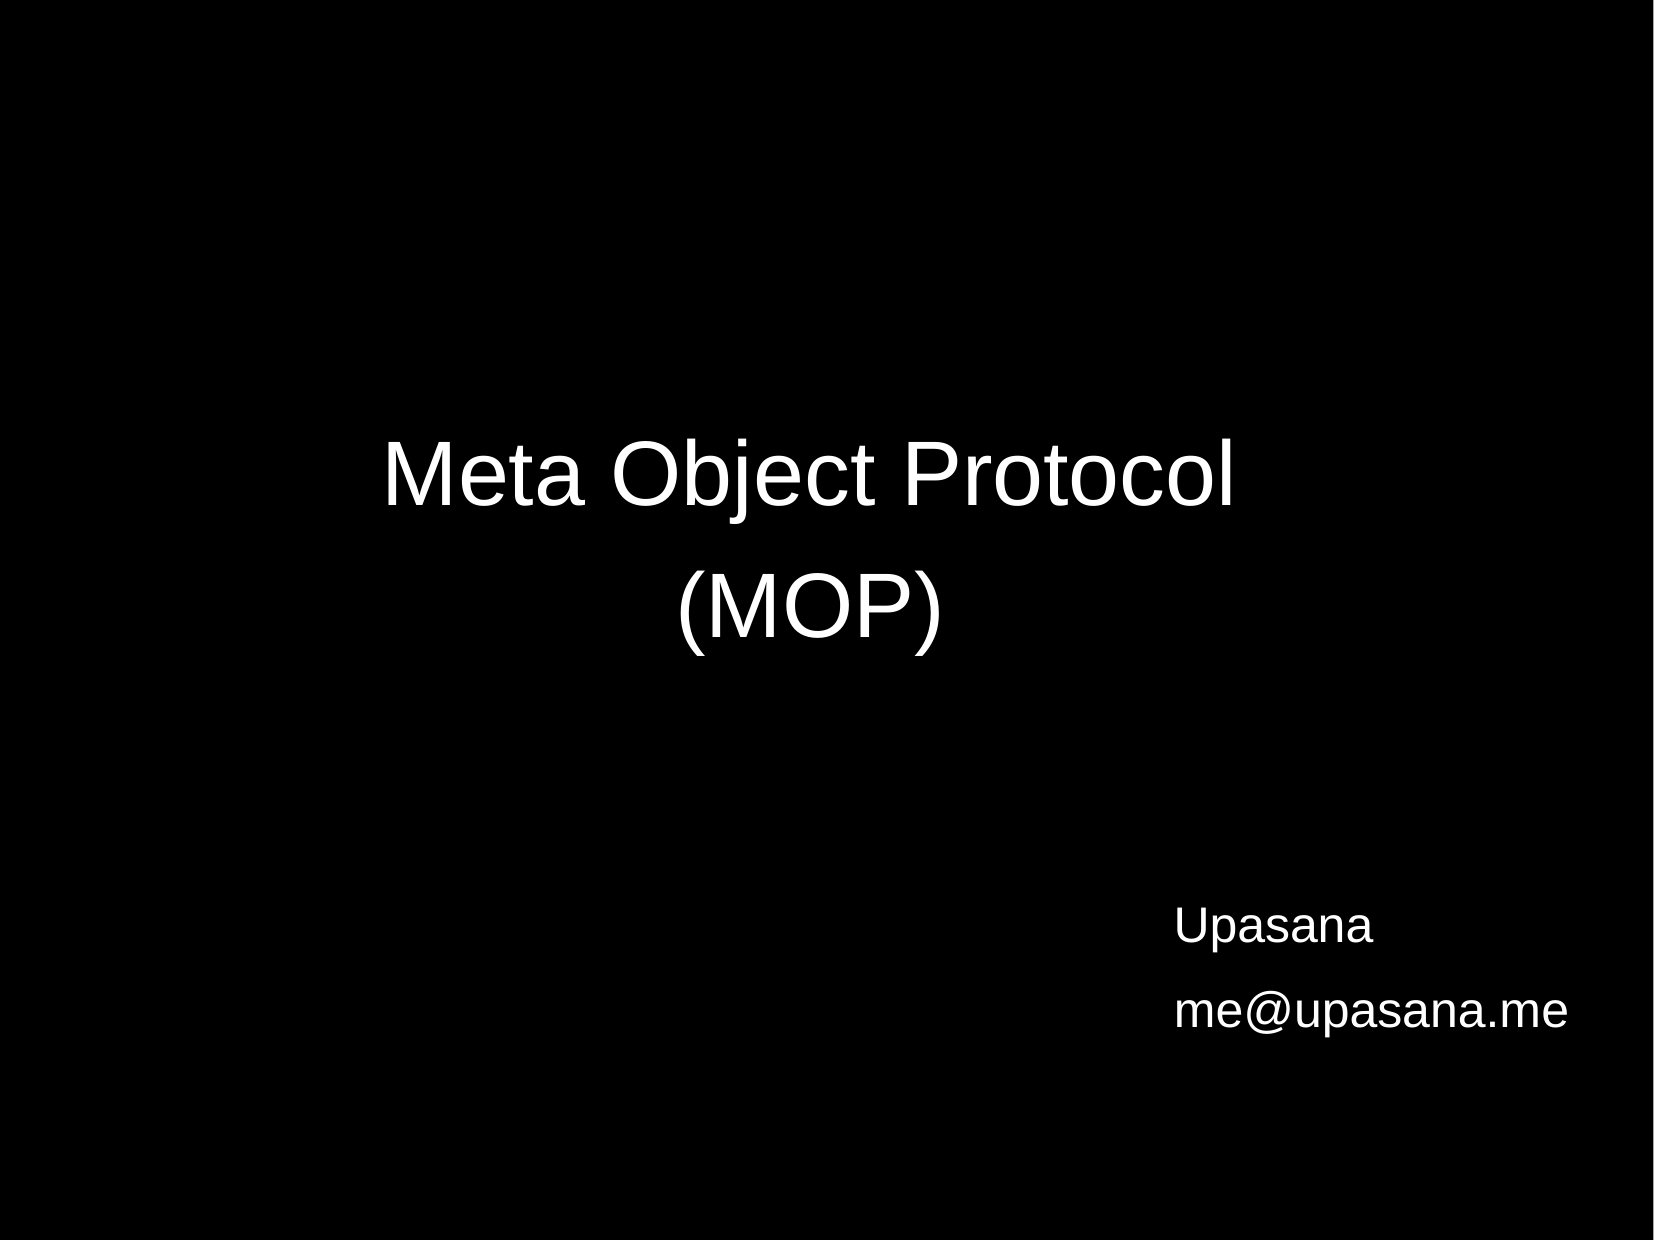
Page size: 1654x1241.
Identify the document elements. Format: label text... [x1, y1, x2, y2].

list Upasana me@upasana.me [178, 897, 1570, 1241]
list Meta Object Protocol (MOP) [82, 290, 1538, 658]
